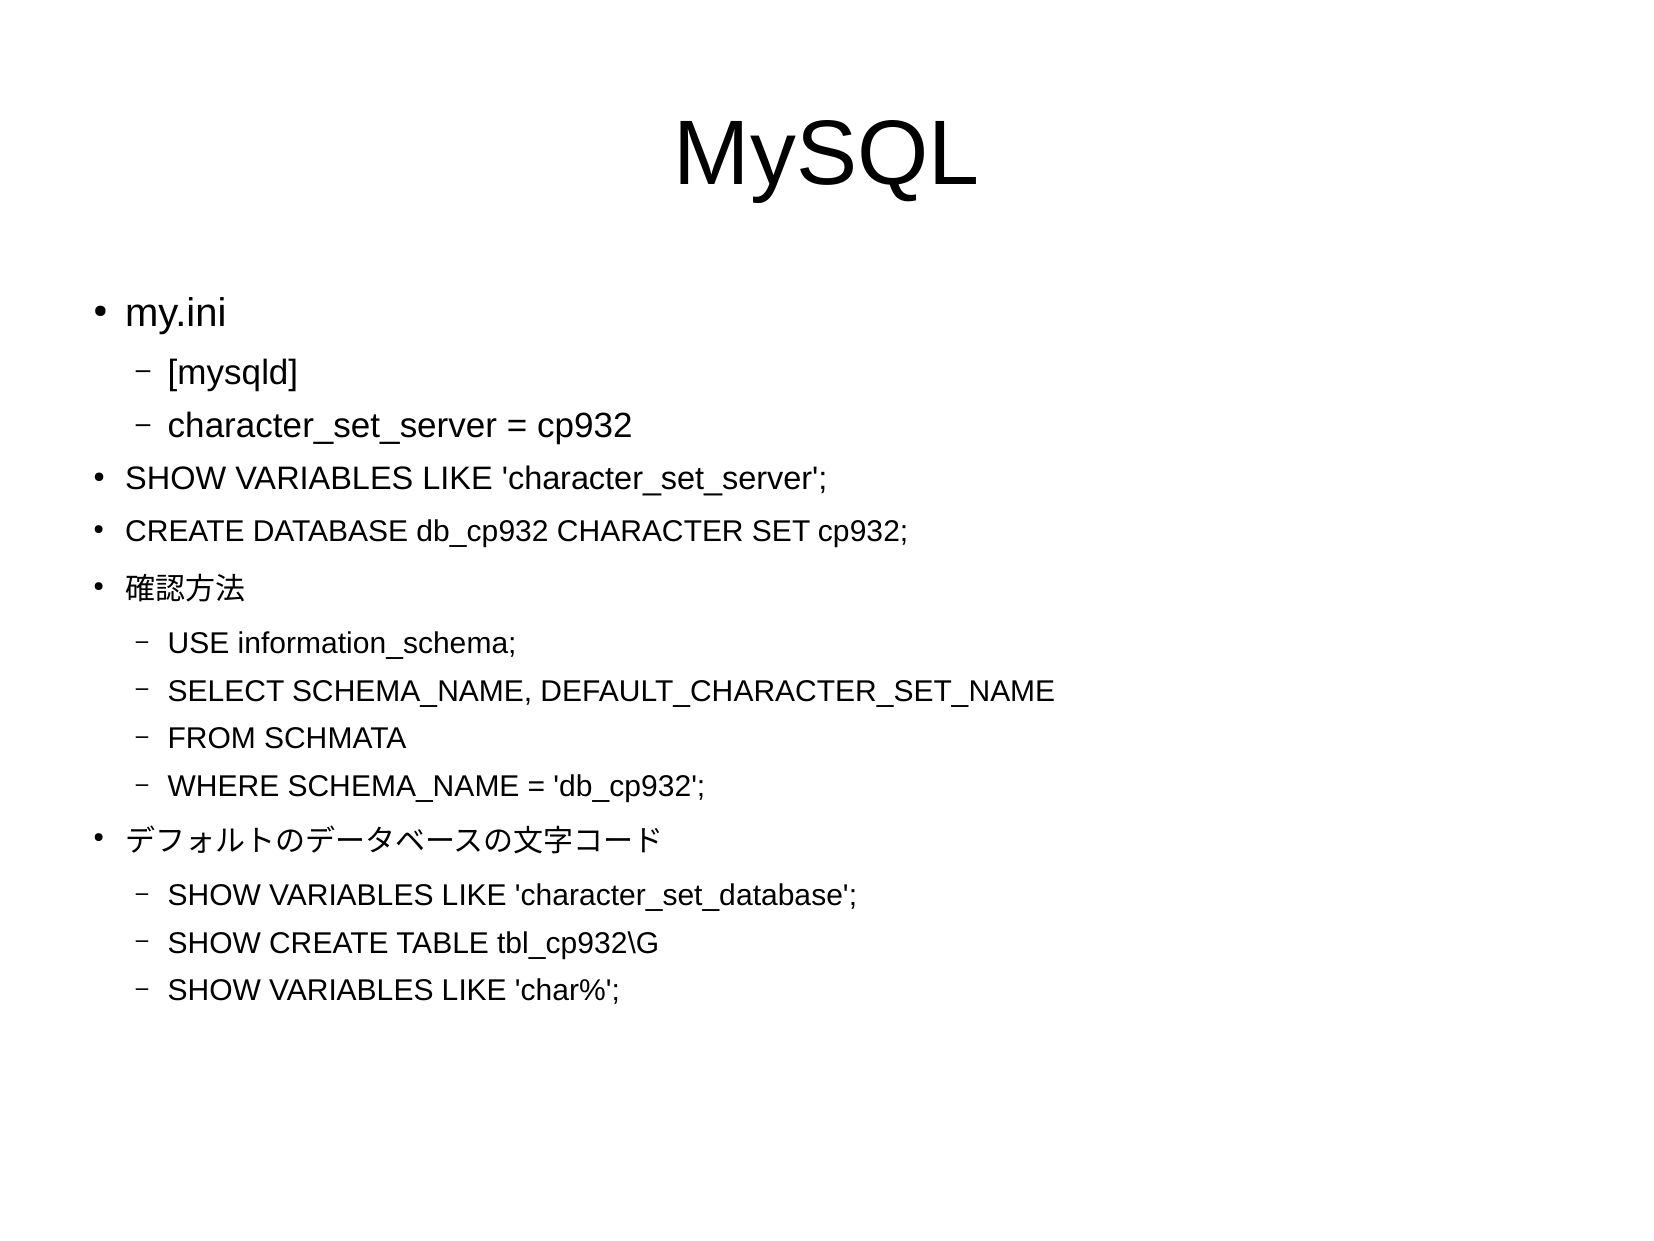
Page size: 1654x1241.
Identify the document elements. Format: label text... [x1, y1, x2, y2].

list my.ini [mysqld] character_set_server = cp932 SHOW VARIABLES LIKE 'character_set_server'; CREATE DATABASE db_cp932 CHARACTER SET cp932; 確認方法 USE information_schema; SELECT SCHEMA_NAME, DEFAULT_CHARACTER_SET_NAME FROM SCHMATA WHERE SCHEMA_NAME = 'db_cp932'; デフォルトのデータベースの文字コード SHOW VARIABLES LIKE 'character_set_database'; SHOW CREATE TABLE tbl_cp932\G SHOW VARIABLES LIKE 'char%'; [82, 290, 1571, 1010]
title MySQL [82, 49, 1571, 257]
